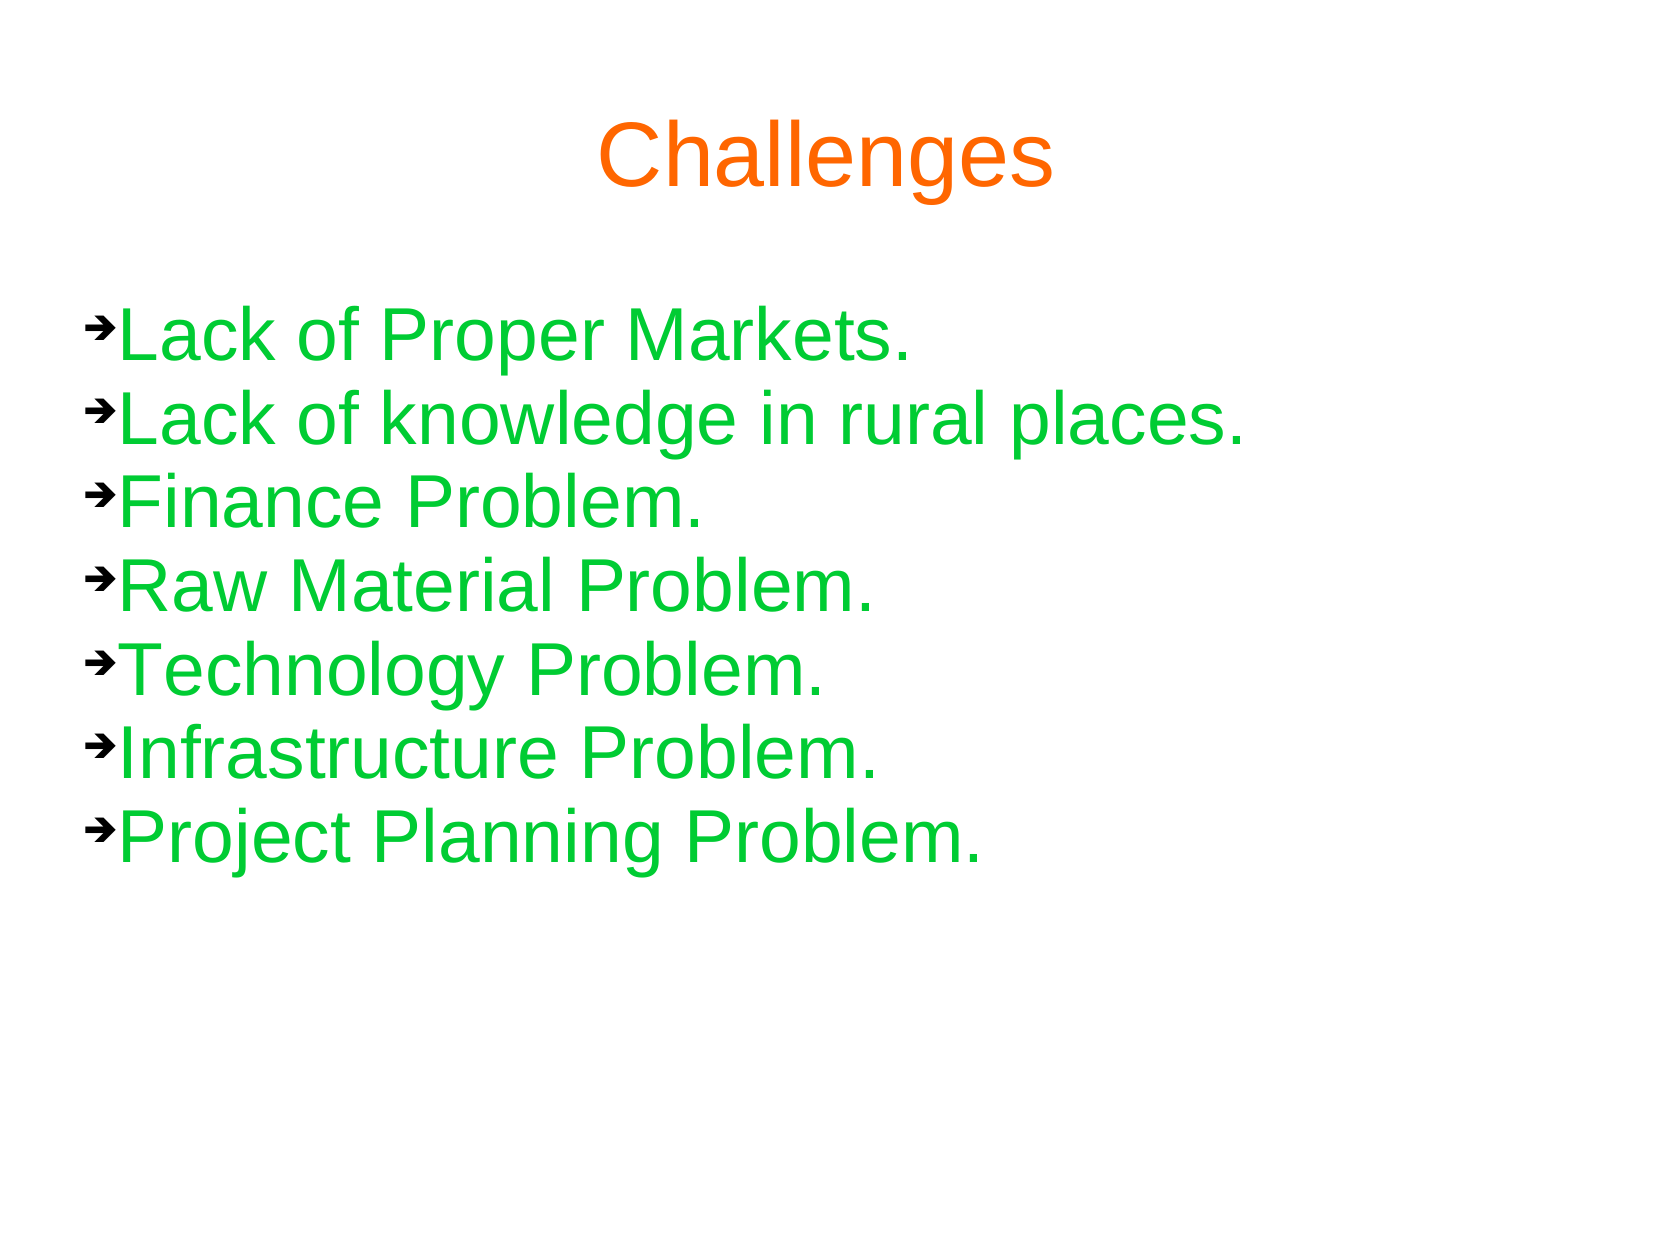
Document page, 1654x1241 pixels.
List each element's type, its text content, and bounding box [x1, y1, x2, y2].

title Challenges [82, 49, 1571, 257]
subtitle Lack of Proper Markets. Lack of knowledge in rural places. Finance Problem. Raw Material Problem. Technology Problem. Infrastructure Problem. Project Planning Problem. [82, 290, 1571, 1010]
